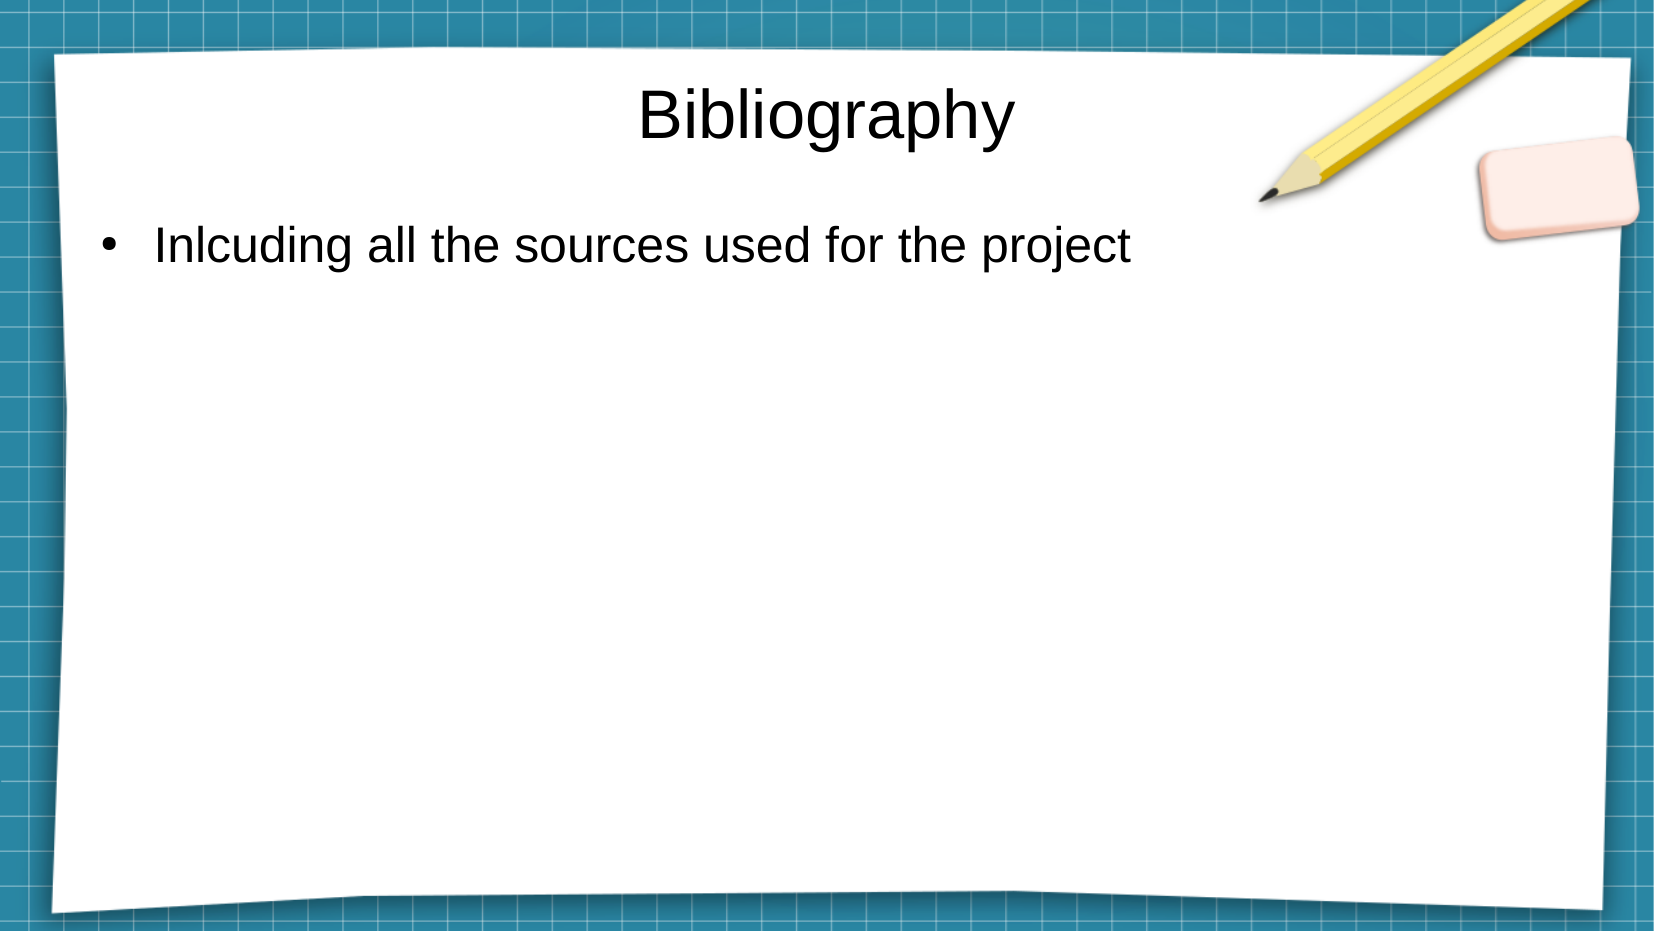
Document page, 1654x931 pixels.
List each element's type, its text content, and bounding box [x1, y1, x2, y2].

picture [0, 0, 1654, 931]
title Bibliography [82, 37, 1571, 193]
list Inlcuding all the sources used for the project [82, 217, 1571, 758]
